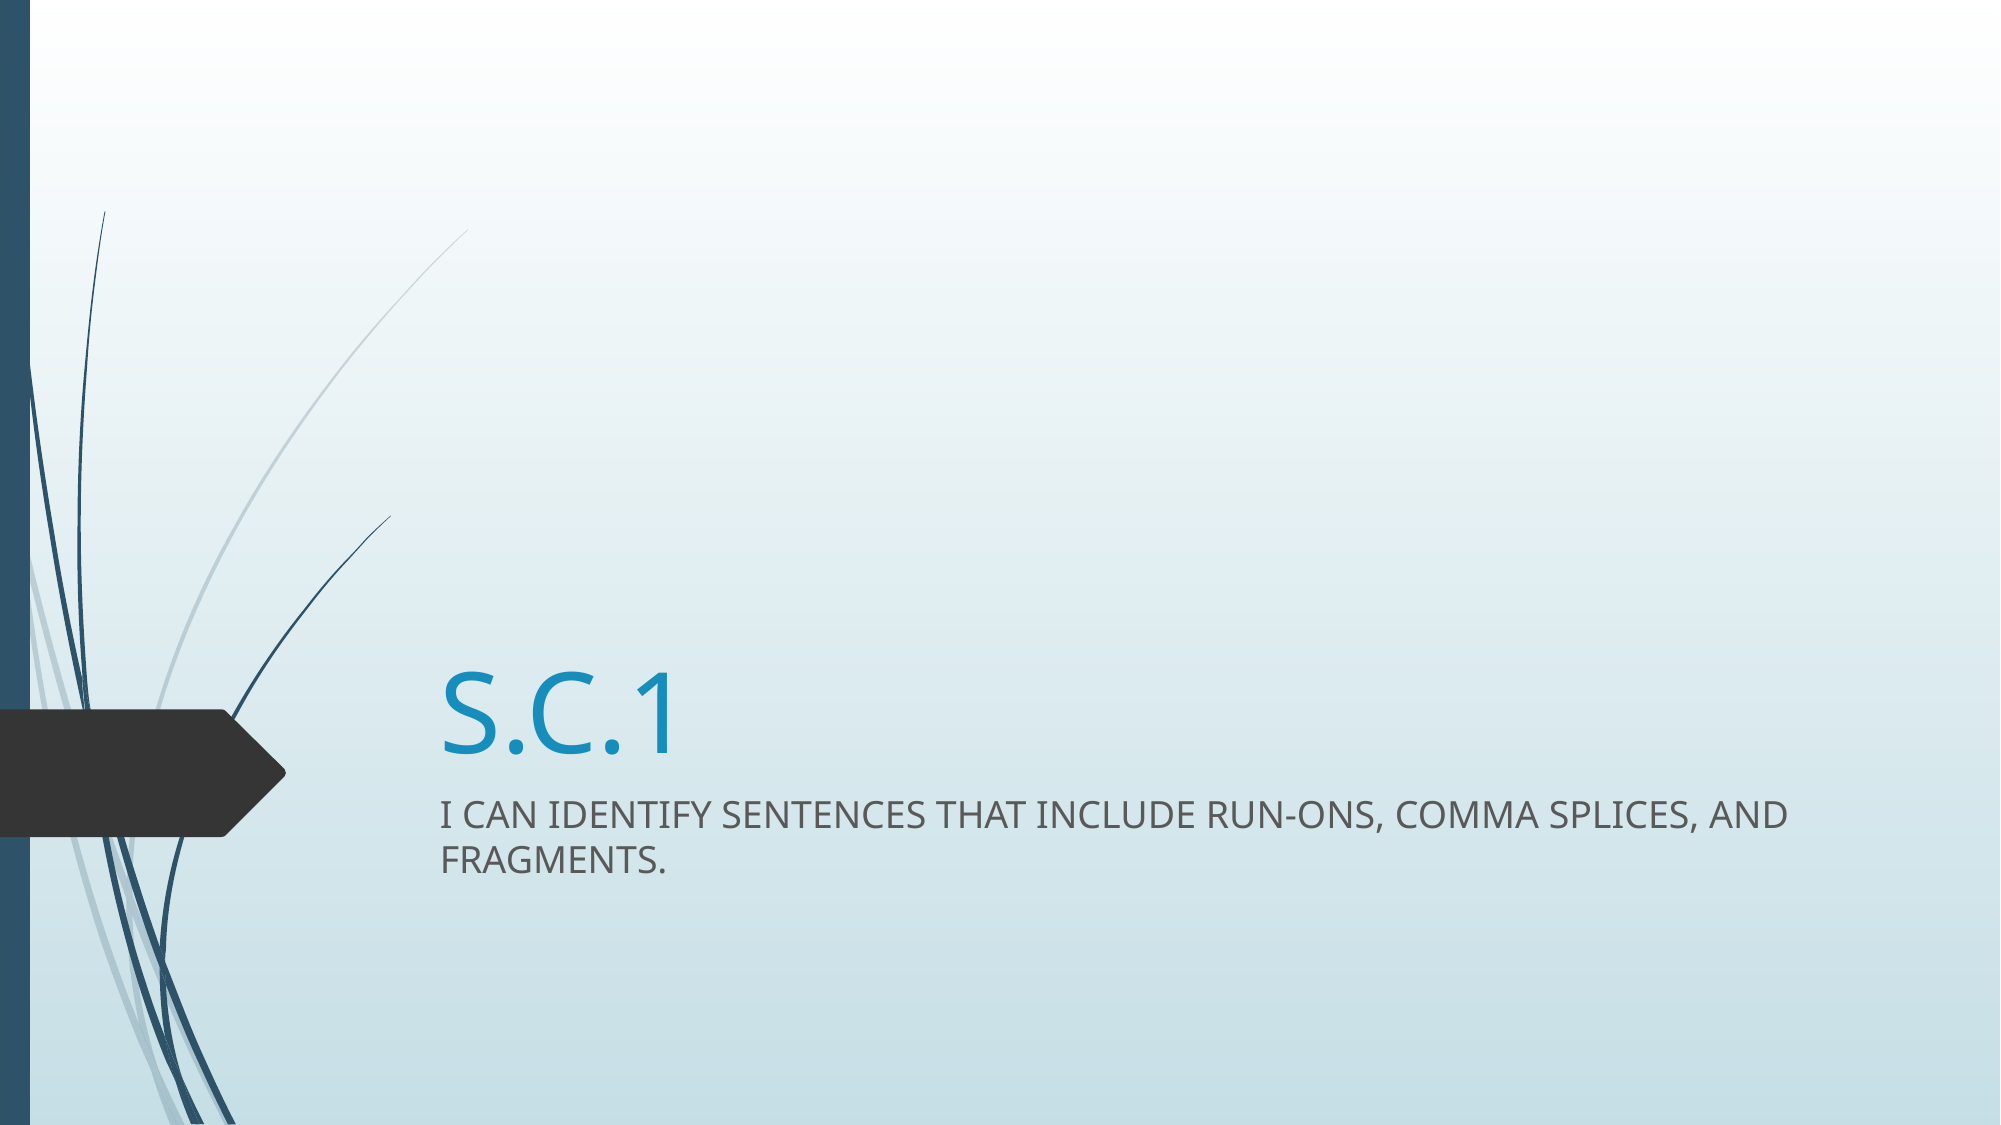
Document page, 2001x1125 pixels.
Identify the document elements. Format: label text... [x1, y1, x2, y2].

title S.C.1 [424, 412, 1888, 783]
subtitle I CAN IDENTIFY SENTENCES THAT INCLUDE RUN-ONS, COMMA SPLICES, AND FRAGMENTS. [424, 783, 1888, 969]
